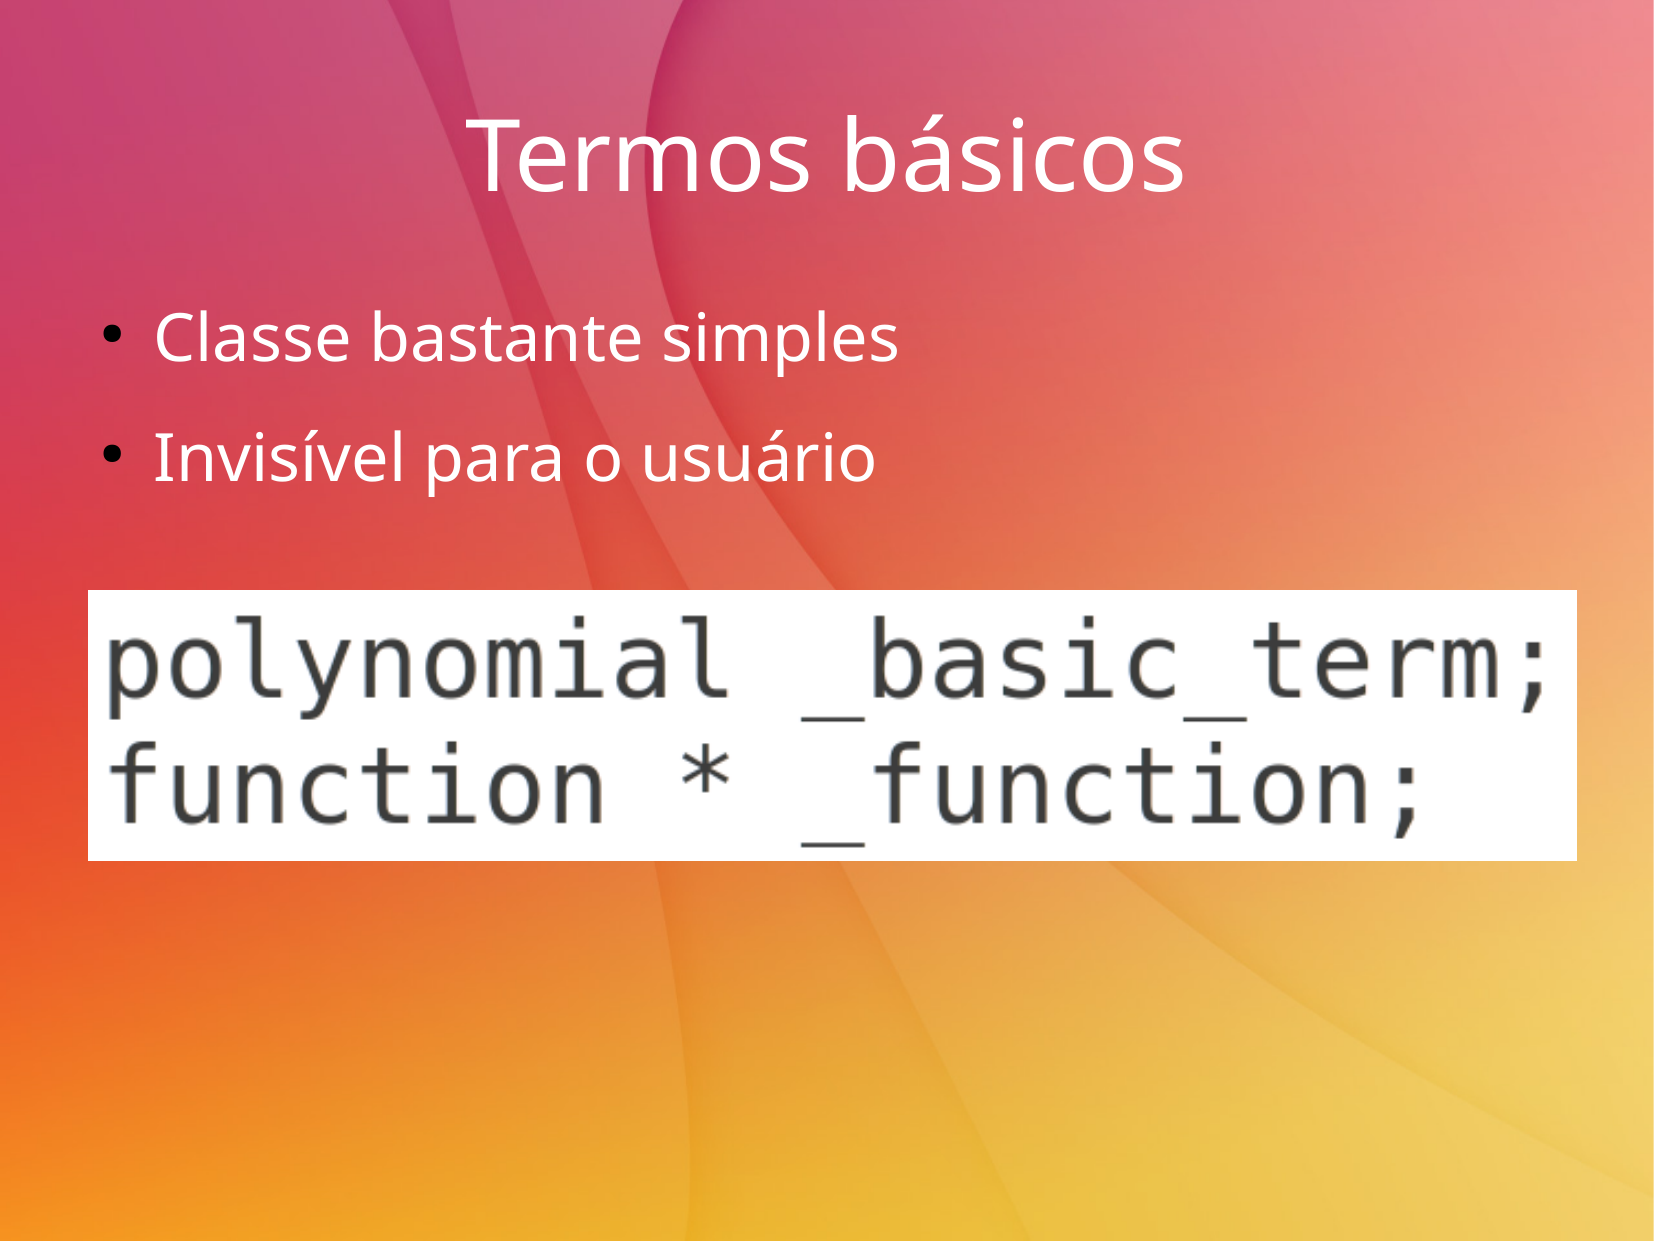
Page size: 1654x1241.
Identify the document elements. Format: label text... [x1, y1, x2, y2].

list Classe bastante simples Invisível para o usuário [82, 290, 1571, 1010]
picture [0, 0, 1654, 1241]
title Termos básicos [82, 49, 1571, 257]
